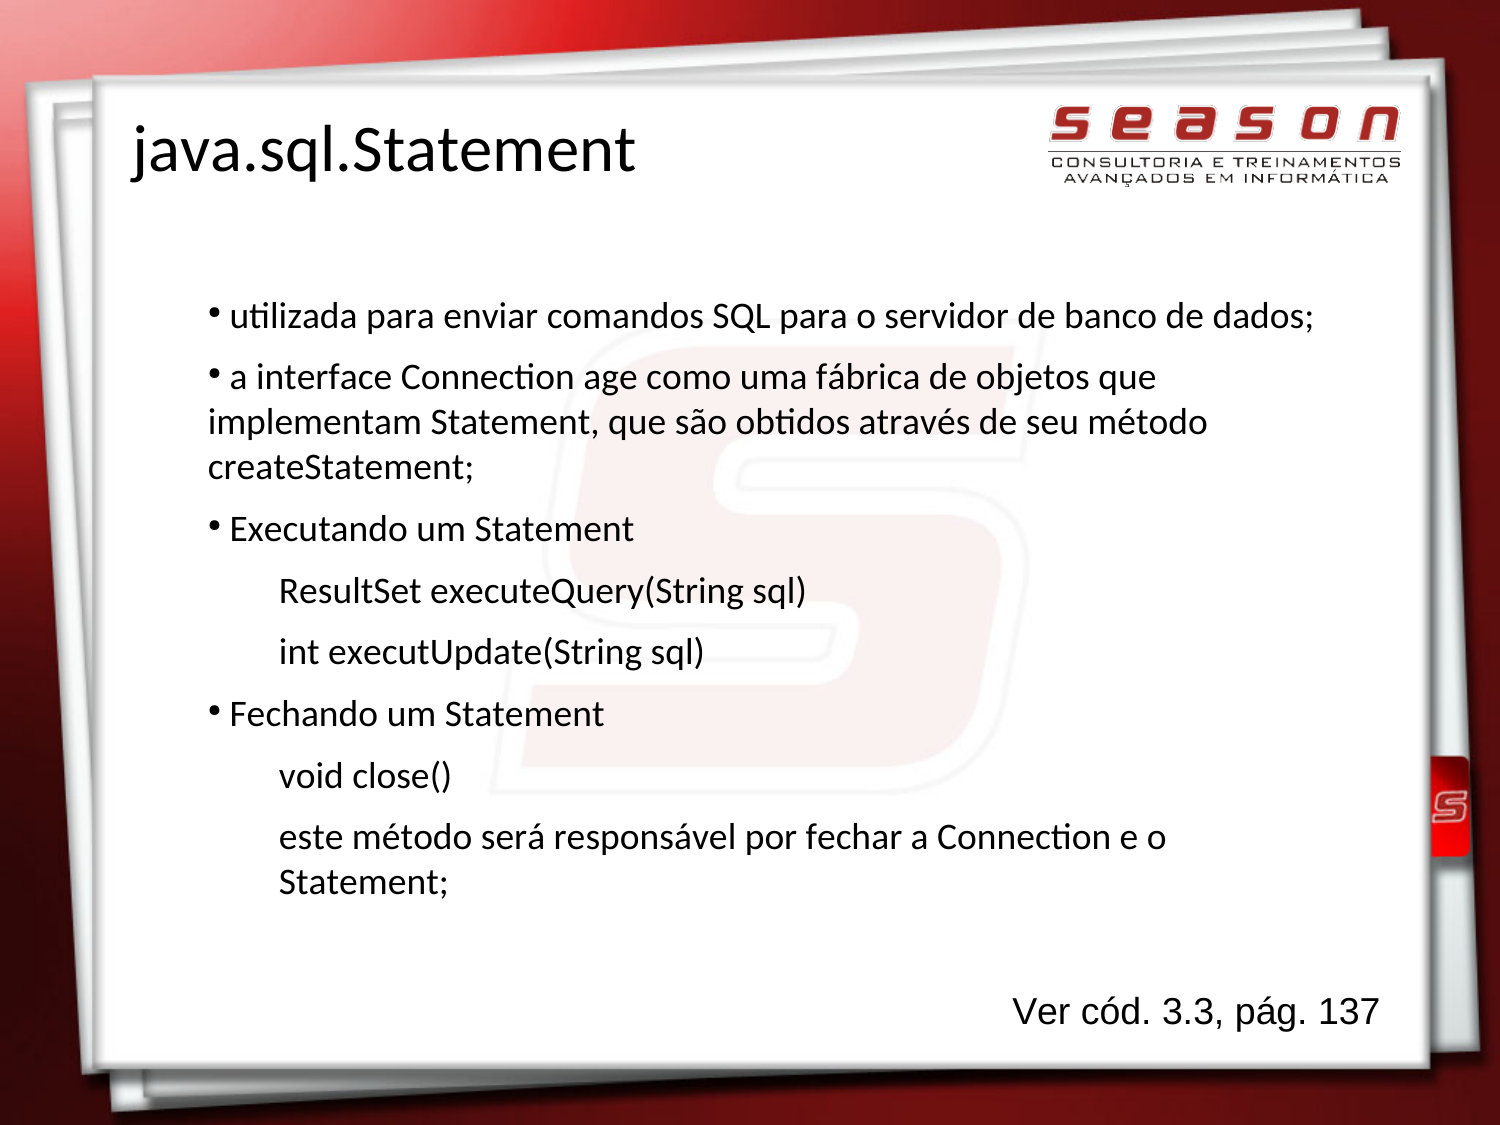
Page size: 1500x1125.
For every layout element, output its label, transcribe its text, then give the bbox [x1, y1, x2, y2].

title java.sql.Statement [118, 33, 1394, 257]
text_box utilizada para enviar comandos SQL para o servidor de banco de dados; a interface Connection age como uma fábrica de objetos que implementam Statement, que são obtidos através de seu método createStatement; Executando um Statement ResultSet executeQuery(String sql) int executUpdate(String sql) Fechando um Statement void close() este método será responsável por fechar a Connection e o Statement; [207, 268, 1328, 925]
picture [0, 0, 1500, 1125]
text_box Ver cód. 3.3, pág. 137 [708, 979, 1396, 1040]
